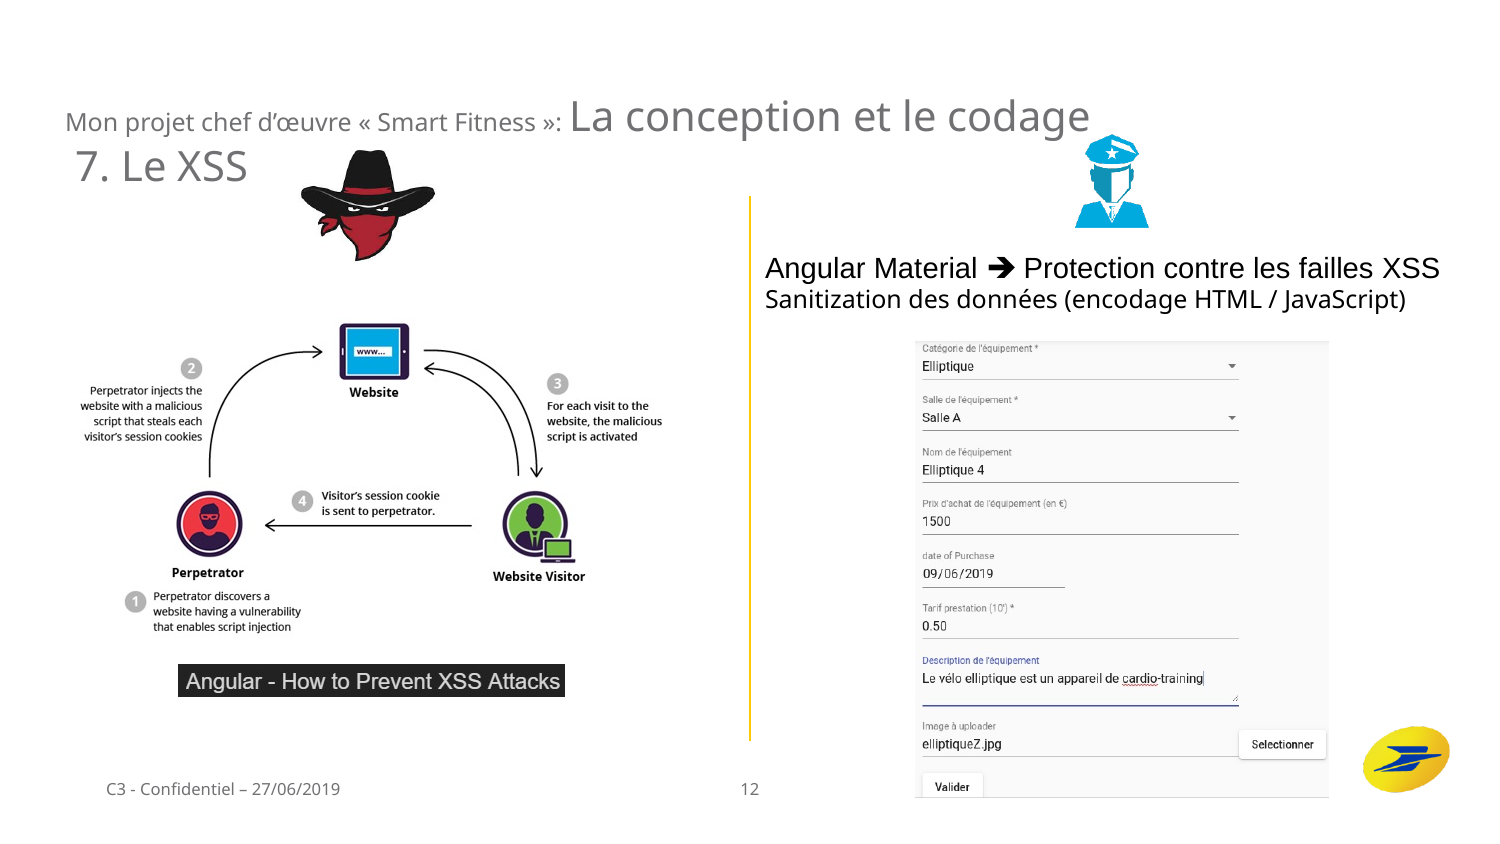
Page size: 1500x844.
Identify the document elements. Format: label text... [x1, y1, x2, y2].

picture [1346, 702, 1465, 821]
title Mon projet chef d’œuvre « Smart Fitness »: La conception et le codage 7. Le XSS [64, 89, 1500, 169]
picture [293, 144, 443, 266]
picture [79, 318, 665, 715]
picture [915, 341, 1329, 798]
text_box Angular Material  Protection contre les failles XSS Sanitization des données (encodage HTML / JavaScript) [751, 242, 1500, 367]
picture [1057, 128, 1164, 236]
